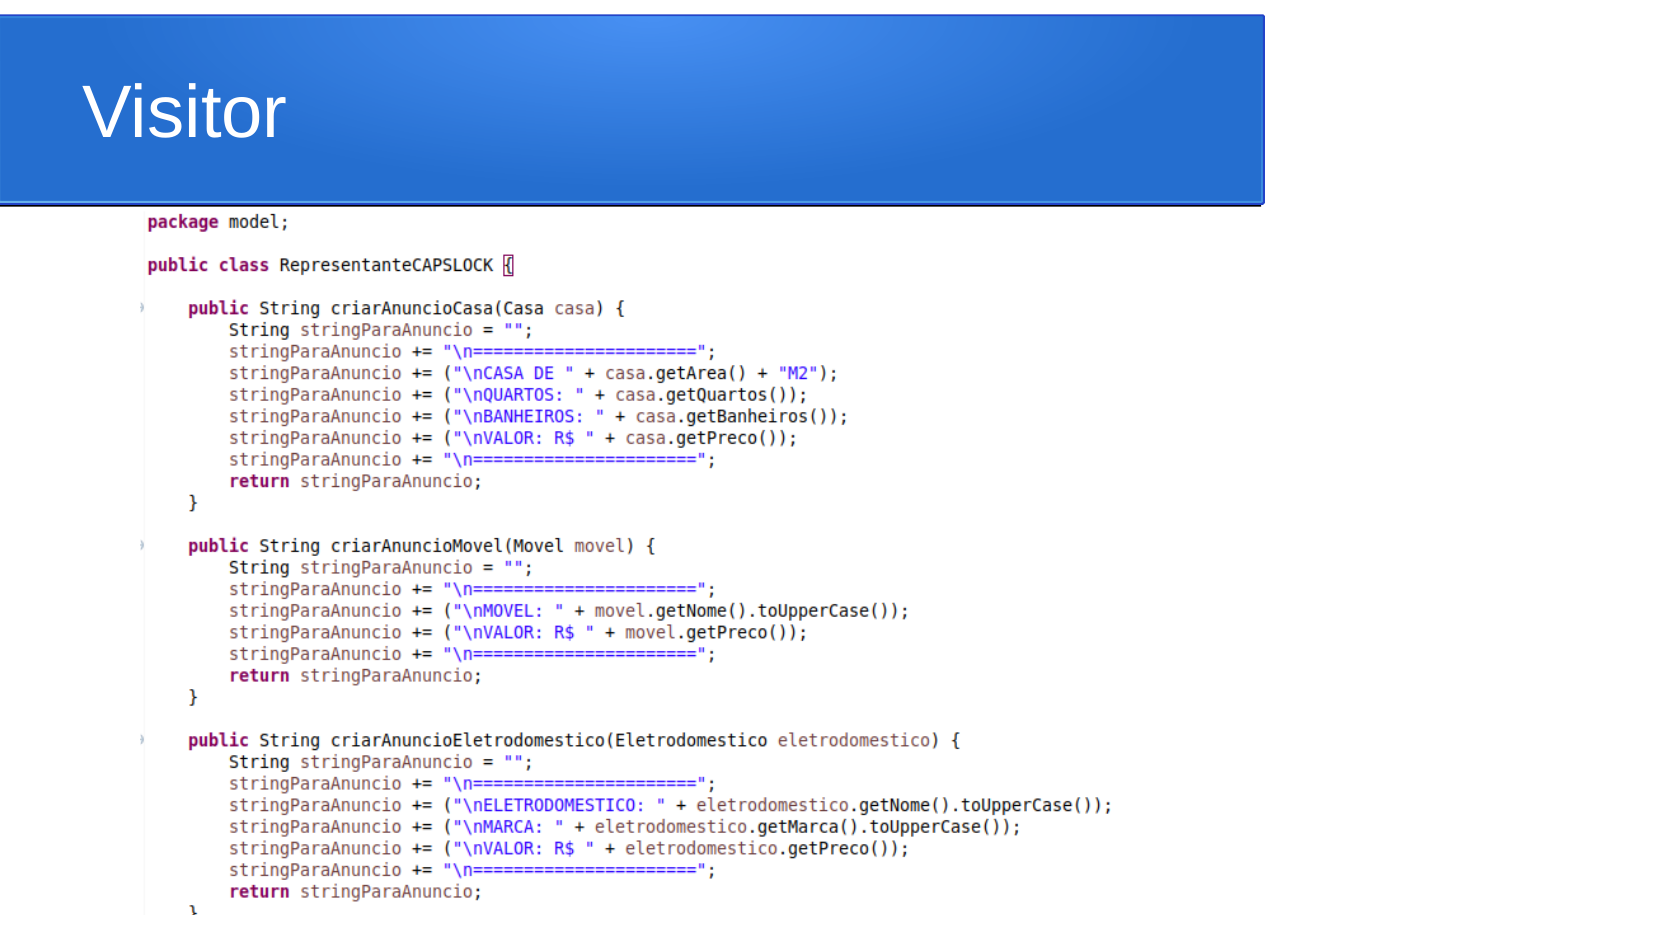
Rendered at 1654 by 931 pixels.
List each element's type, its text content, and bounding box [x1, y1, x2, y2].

picture [140, 210, 1126, 915]
title Visitor [82, 35, 1235, 189]
